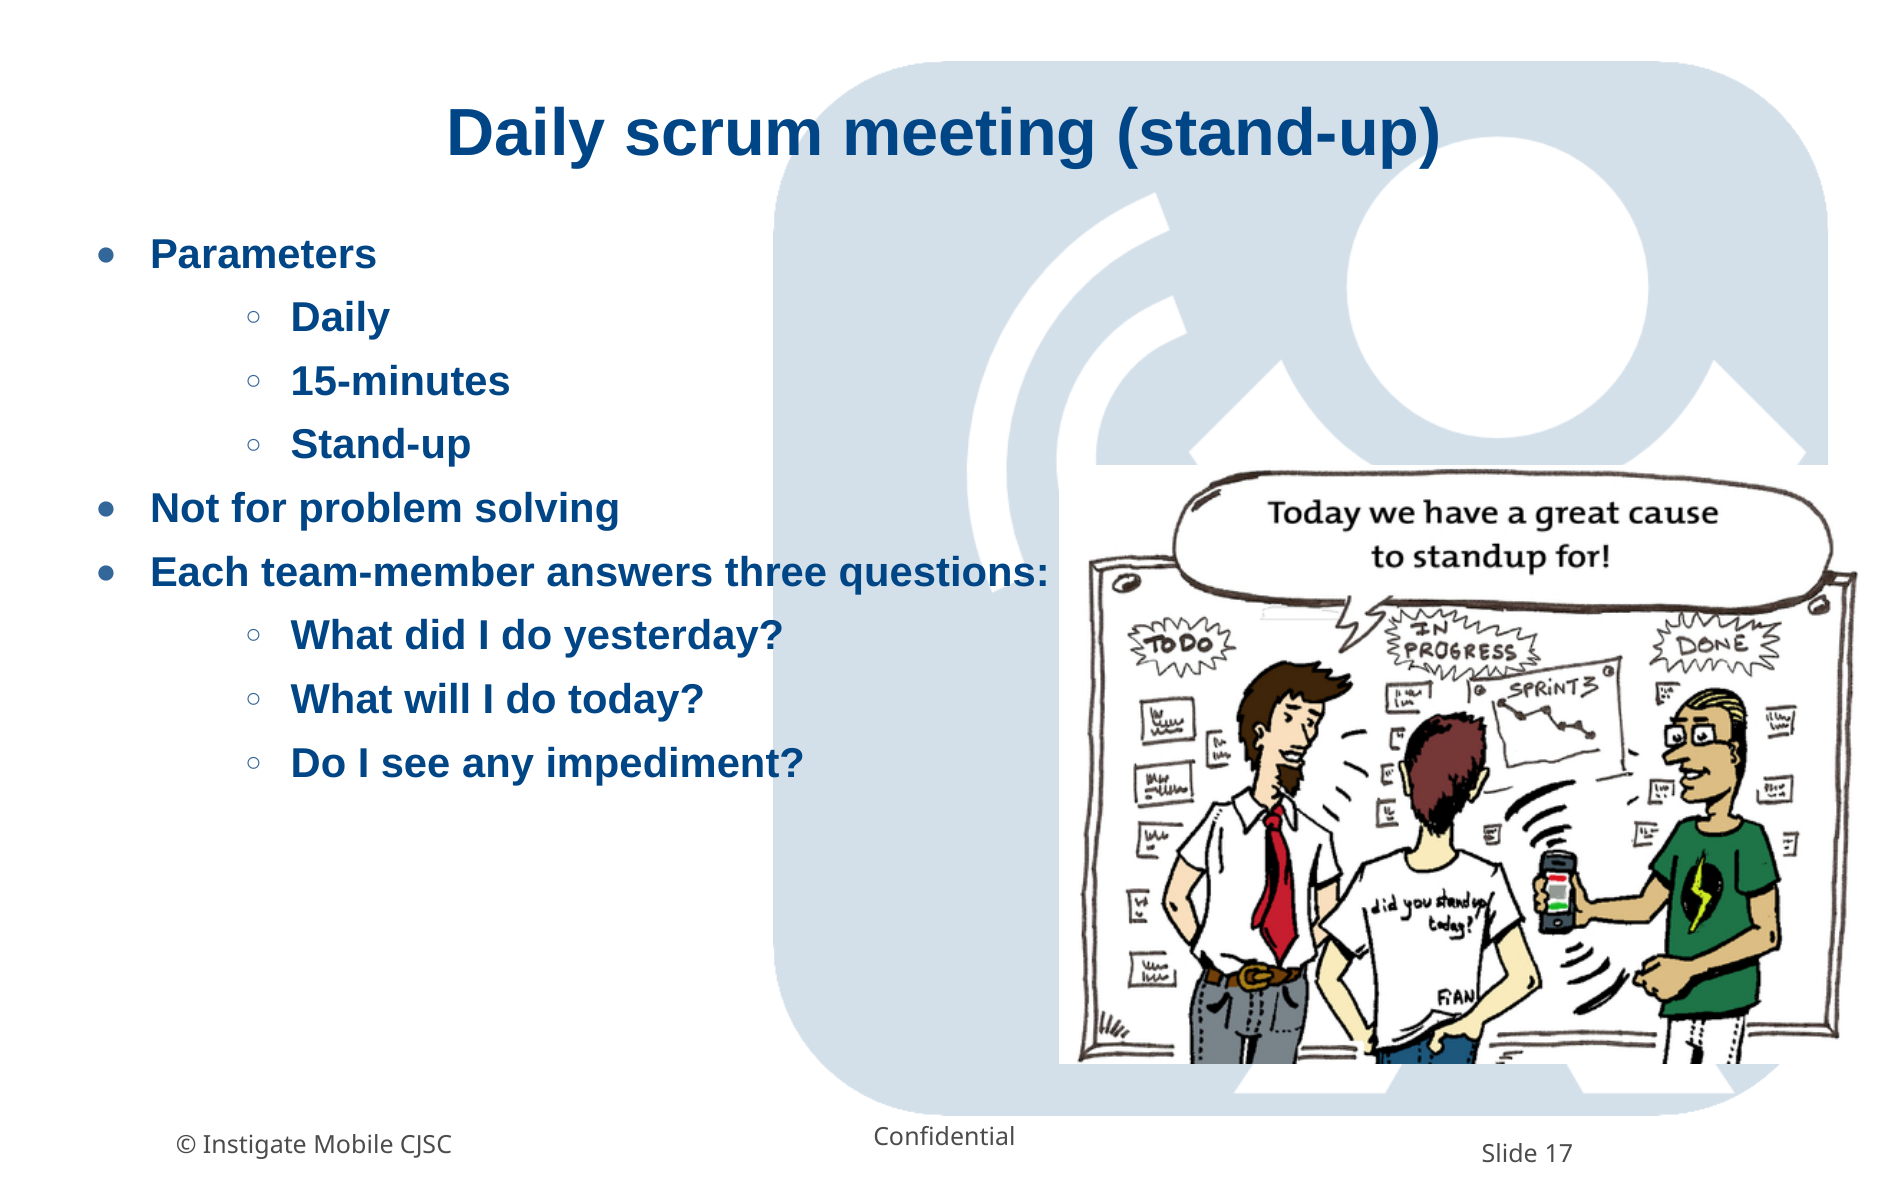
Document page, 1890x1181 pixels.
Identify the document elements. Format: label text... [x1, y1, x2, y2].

text_box Daily scrum meeting (stand-up) [96, 47, 1794, 217]
text_box Confidential [646, 1128, 1243, 1172]
text_box Parameters Daily 15-minutes Stand-up Not for problem solving Each team-member answers three questions: What did I do yesterday? What will I do today? Do I see any impediment? [95, 228, 1795, 914]
picture [773, 61, 1871, 1116]
